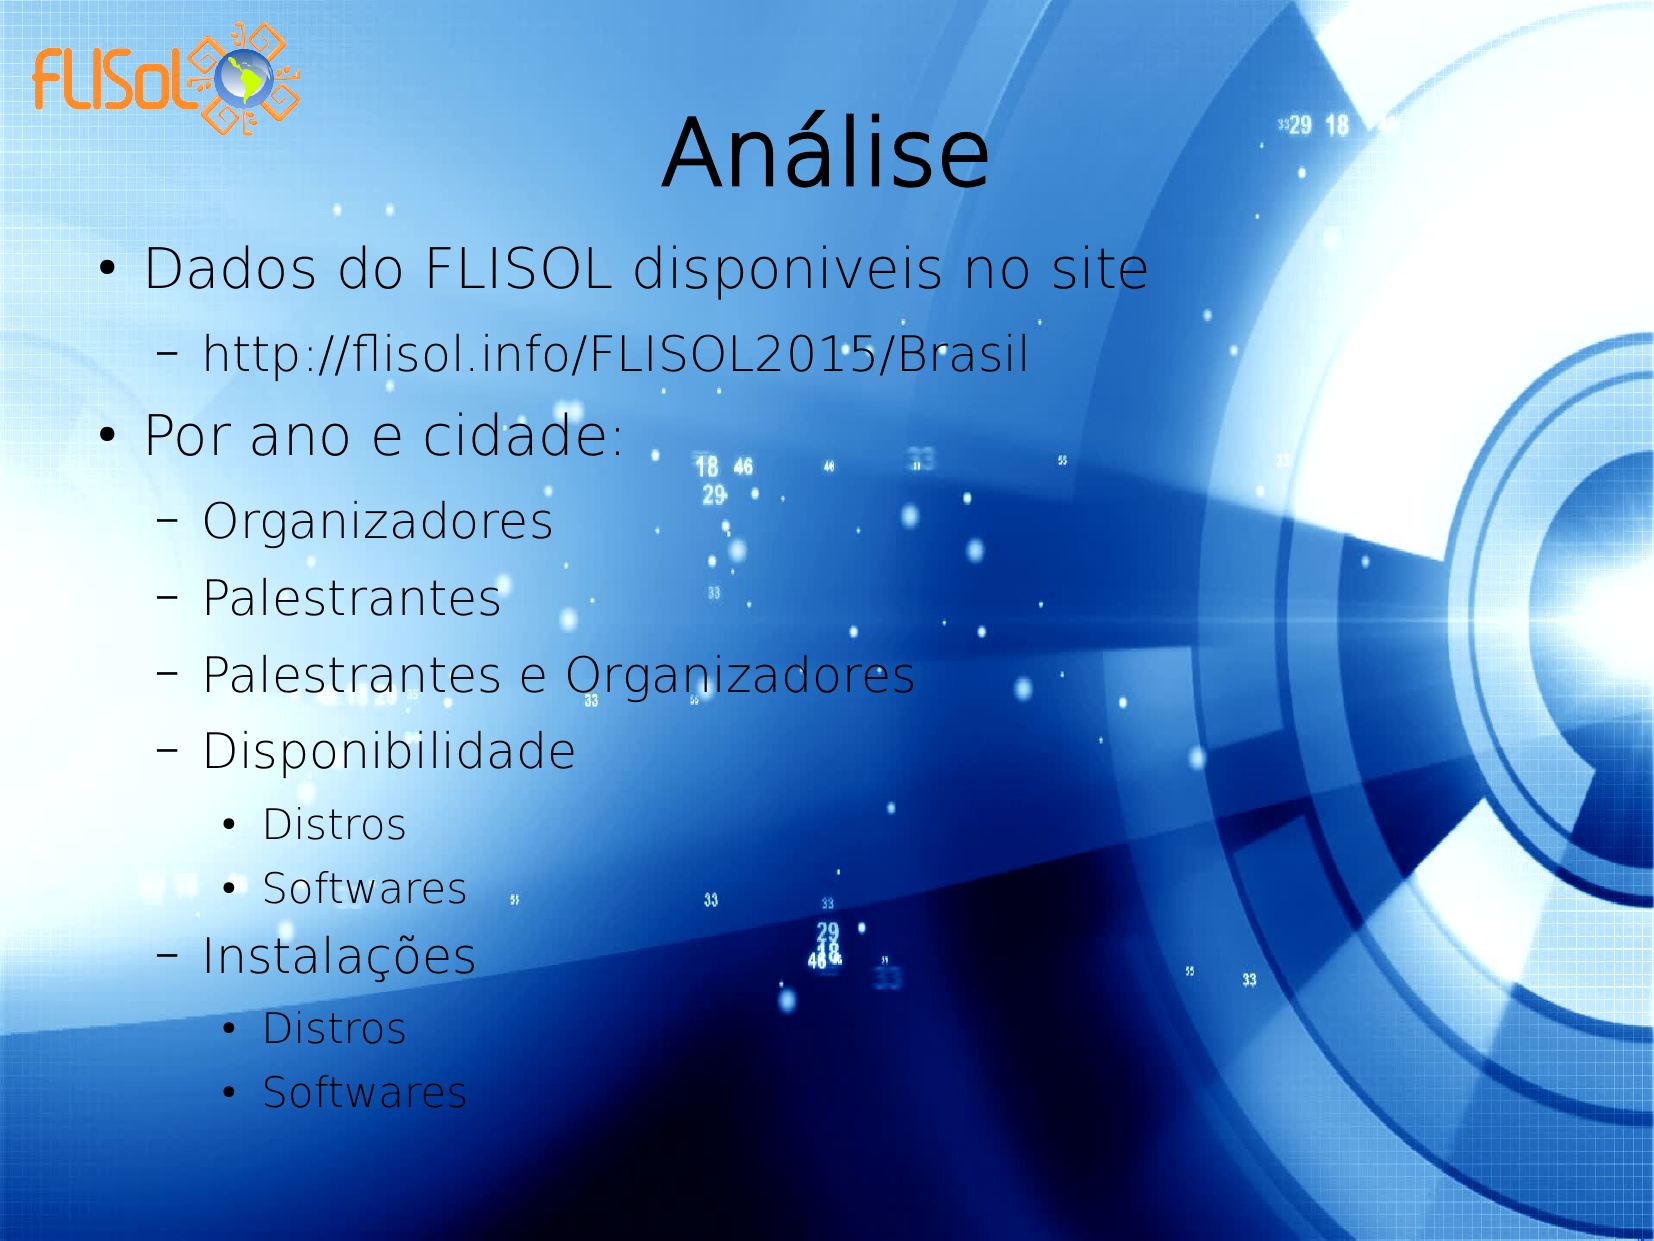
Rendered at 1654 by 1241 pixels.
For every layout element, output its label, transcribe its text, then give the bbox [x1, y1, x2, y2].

picture [0, 0, 1654, 1241]
list Dados do FLISOL disponiveis no site http://flisol.info/FLISOL2015/Brasil Por ano e cidade: Organizadores Palestrantes Palestrantes e Organizadores Disponibilidade Distros Softwares Instalações Distros Softwares [82, 236, 1571, 1123]
title Análise [82, 49, 1571, 236]
